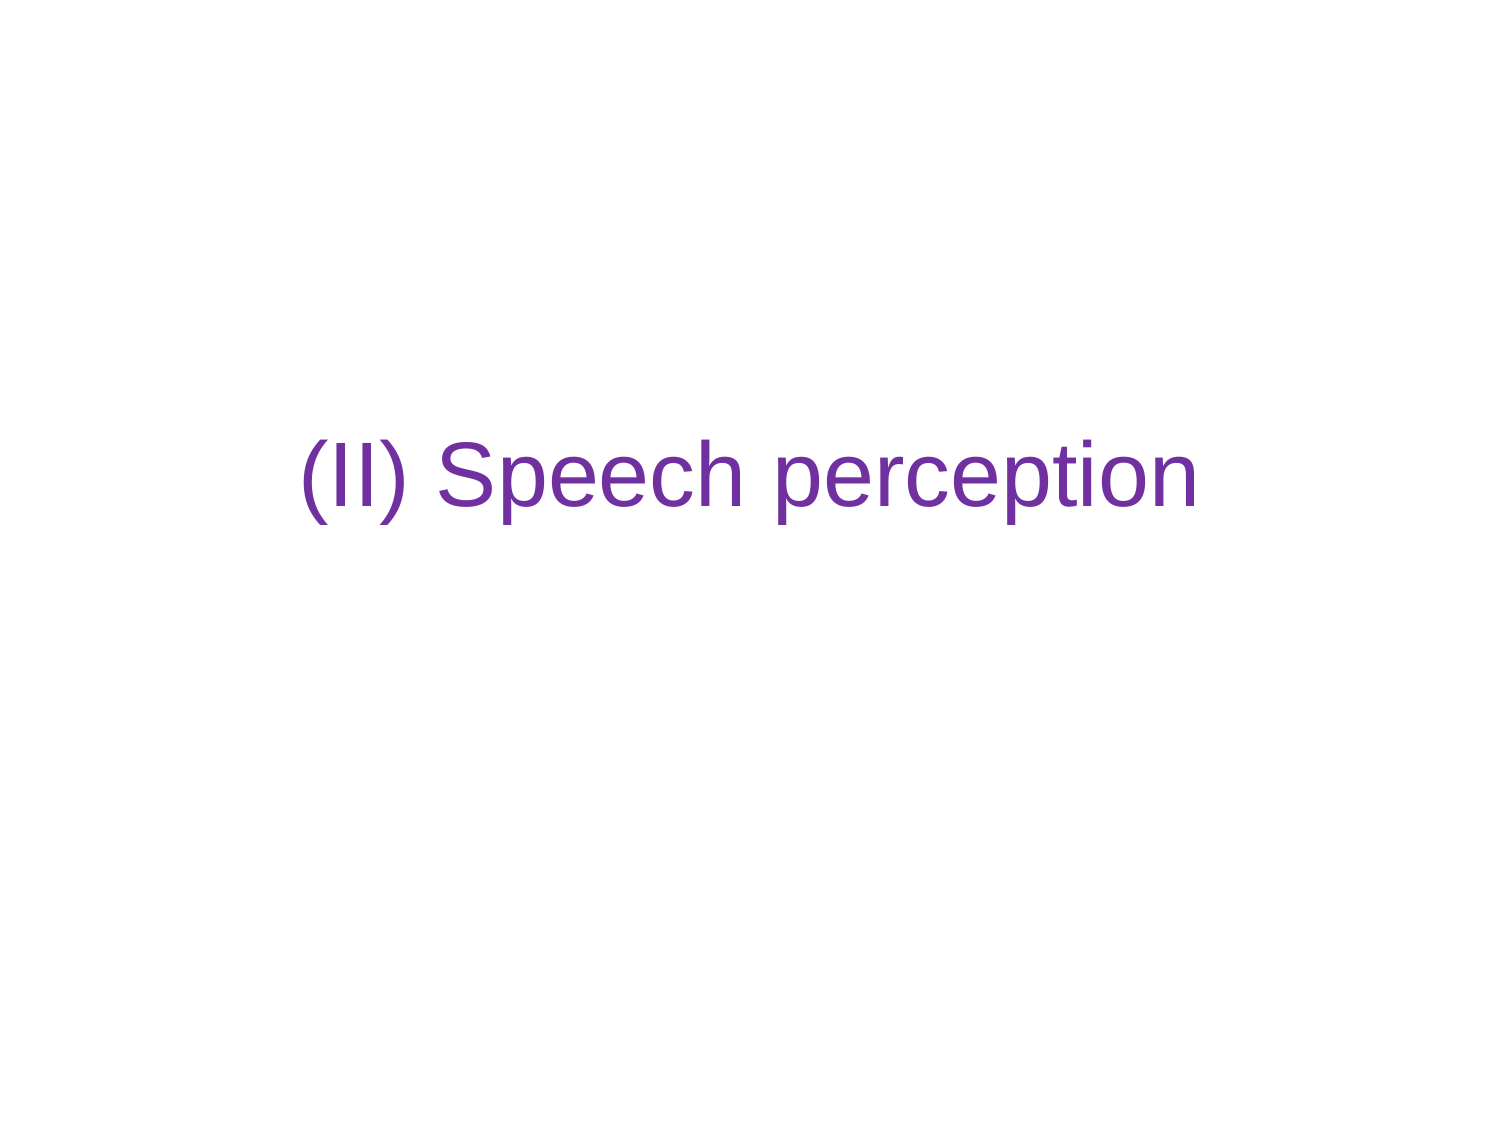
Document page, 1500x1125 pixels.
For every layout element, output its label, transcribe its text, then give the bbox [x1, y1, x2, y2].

title (II) Speech perception [112, 349, 1388, 591]
